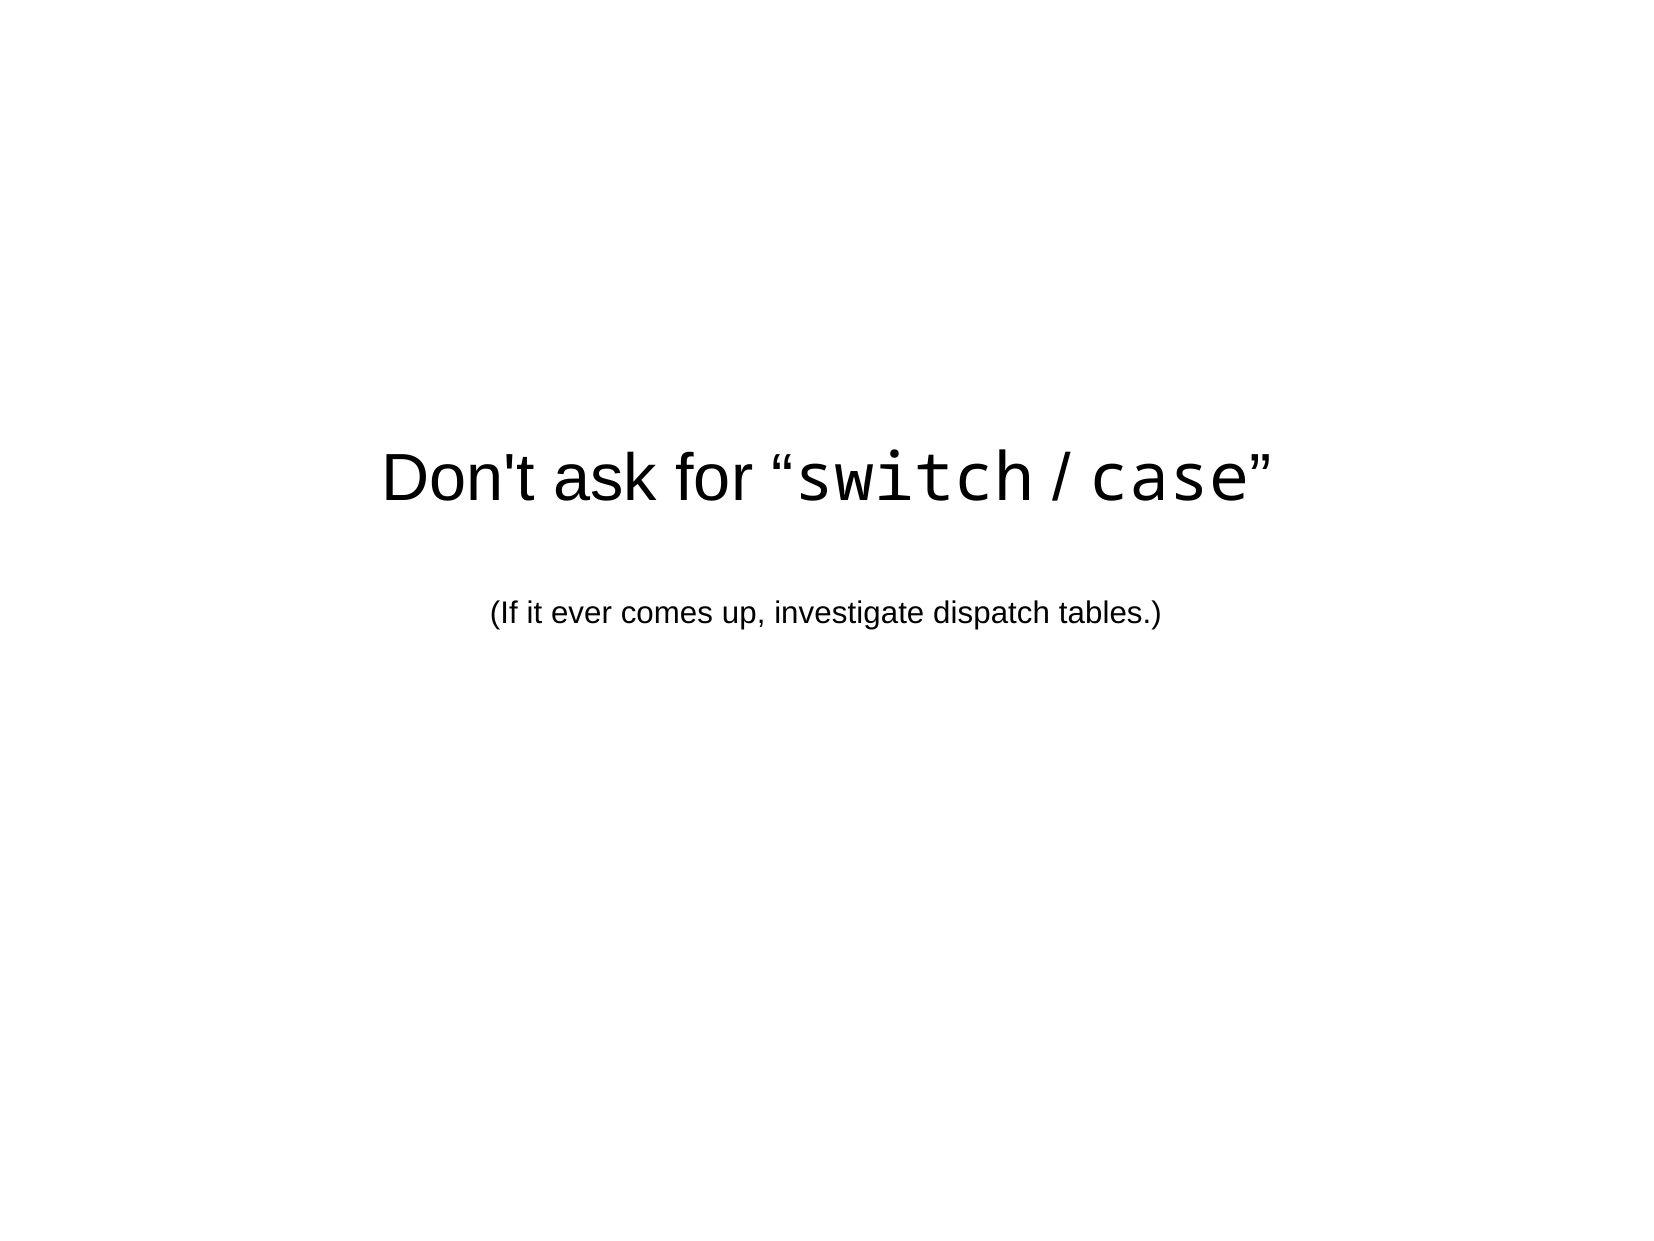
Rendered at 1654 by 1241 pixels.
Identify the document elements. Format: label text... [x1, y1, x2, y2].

subtitle Don't ask for “switch / case” (If it ever comes up, investigate dispatch tables.) [82, 49, 1571, 1010]
